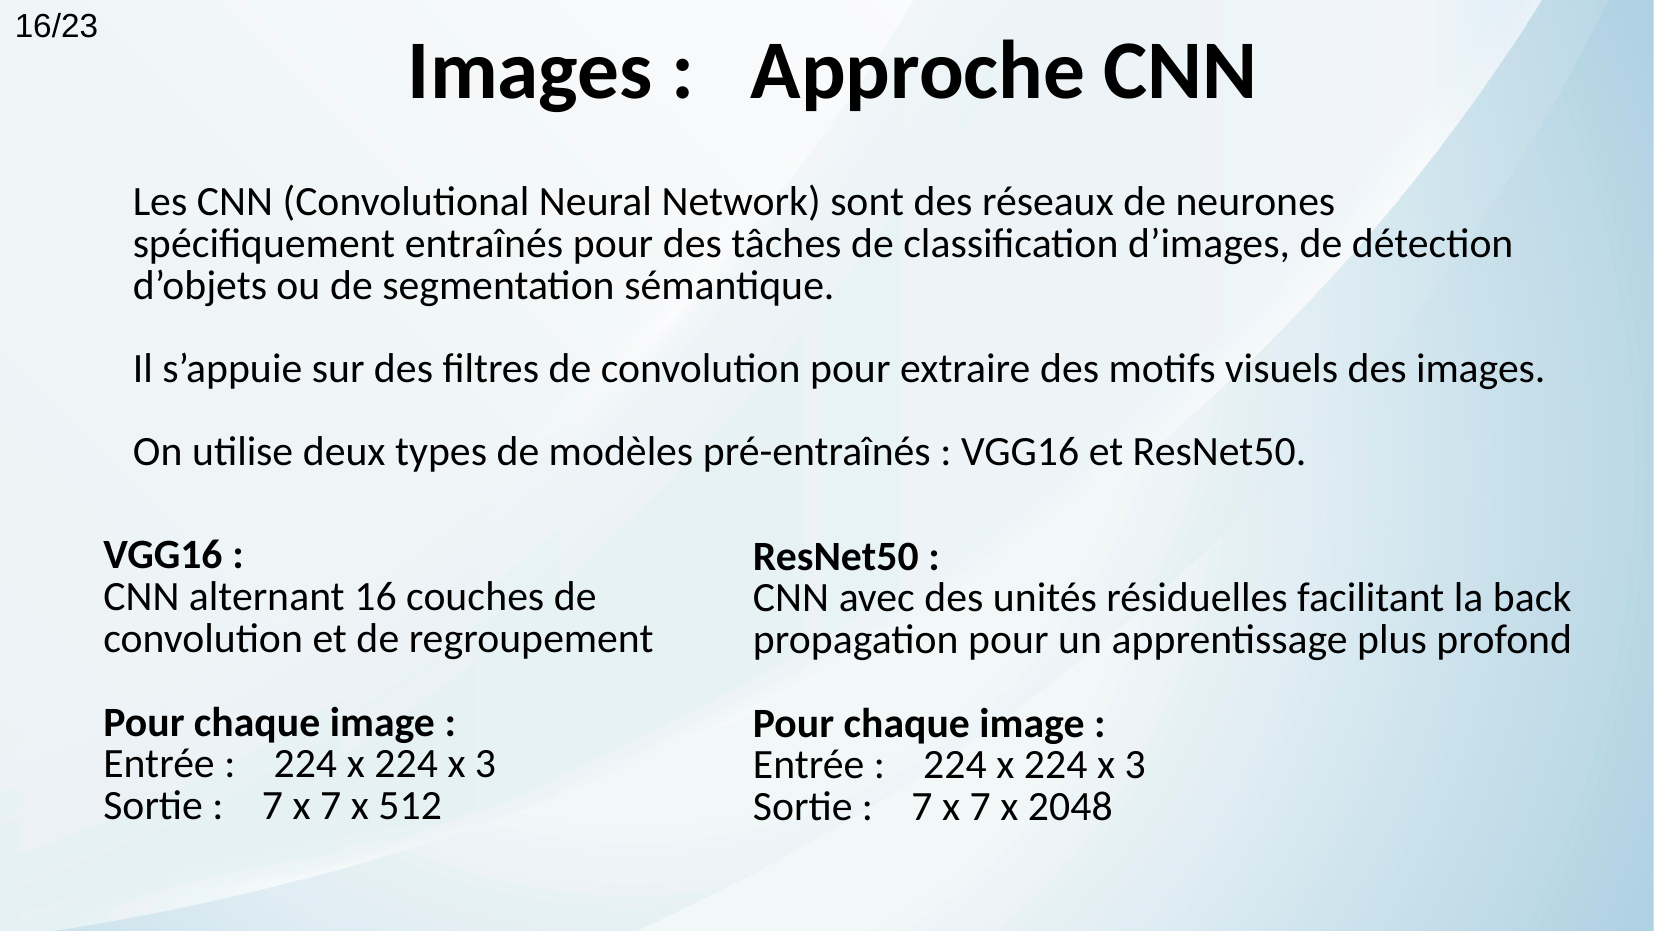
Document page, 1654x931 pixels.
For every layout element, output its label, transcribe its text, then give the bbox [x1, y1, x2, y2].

text_box Les CNN (Convolutional Neural Network) sont des réseaux de neurones spécifiquement entraînés pour des tâches de classification d’images, de détection d’objets ou de segmentation sémantique. Il s’appuie sur des filtres de convolution pour extraire des motifs visuels des images. On utilise deux types de modèles pré-entraînés : VGG16 et ResNet50. [118, 177, 1565, 484]
text_box 16/23 [0, 0, 88, 60]
title Images : Approche CNN [88, 0, 1577, 156]
picture [0, 0, 1654, 931]
text_box ResNet50 : CNN avec des unités résiduelles facilitant la back propagation pour un apprentissage plus profond Pour chaque image : Entrée : 224 x 224 x 3 Sortie : 7 x 7 x 2048 [738, 531, 1625, 849]
text_box VGG16 : CNN alternant 16 couches de convolution et de regroupement Pour chaque image : Entrée : 224 x 224 x 3 Sortie : 7 x 7 x 512 [88, 530, 709, 857]
